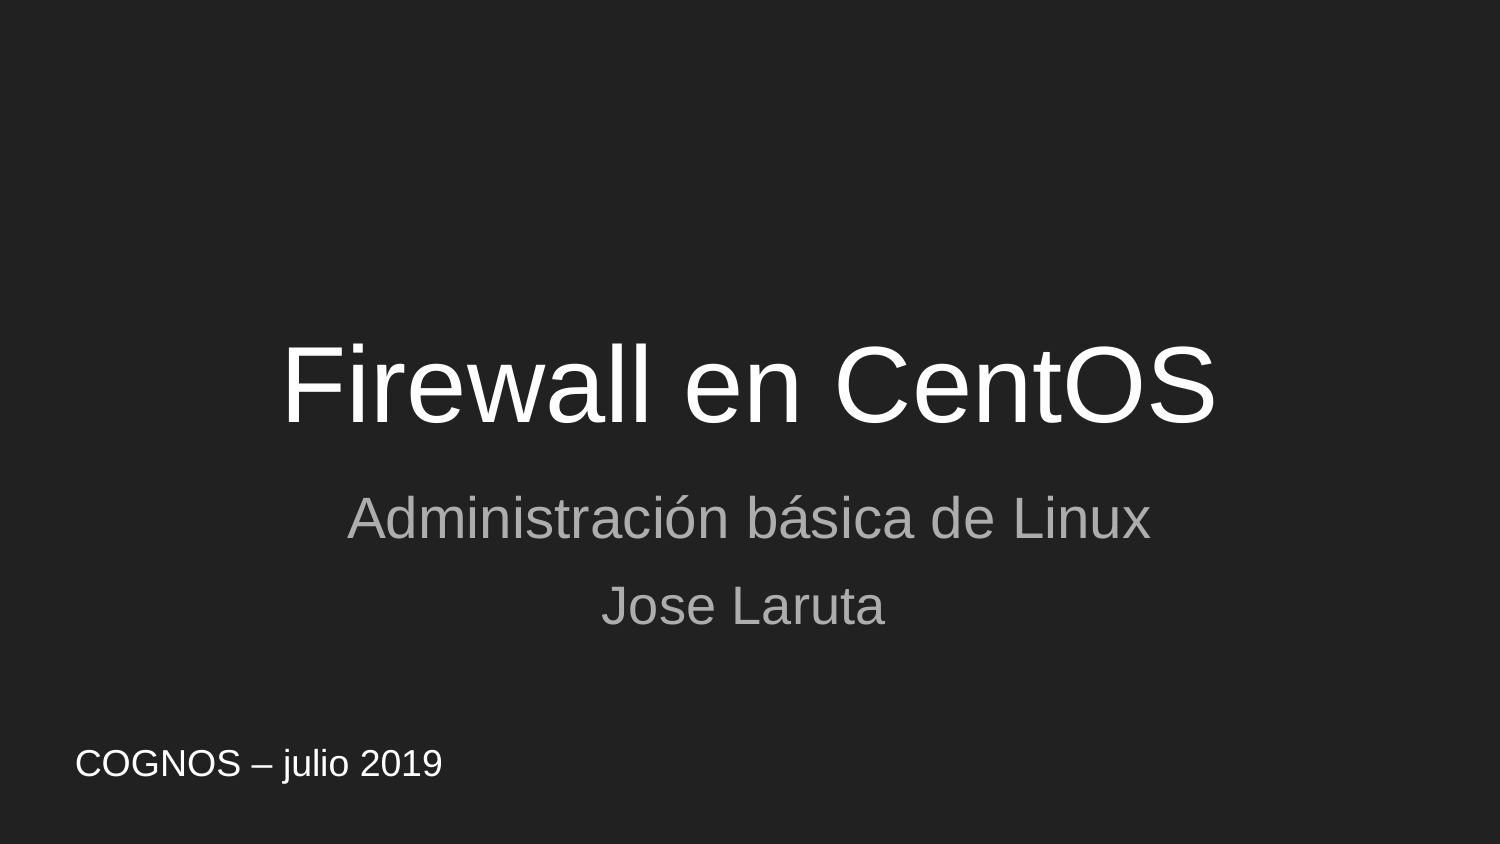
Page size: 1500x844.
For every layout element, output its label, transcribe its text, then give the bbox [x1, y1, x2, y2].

title Firewall en CentOS [51, 122, 1449, 459]
text_box COGNOS – julio 2019 [60, 735, 1441, 792]
text_box Jose Laruta [45, 555, 1443, 685]
subtitle Administración básica de Linux [51, 464, 1449, 595]
